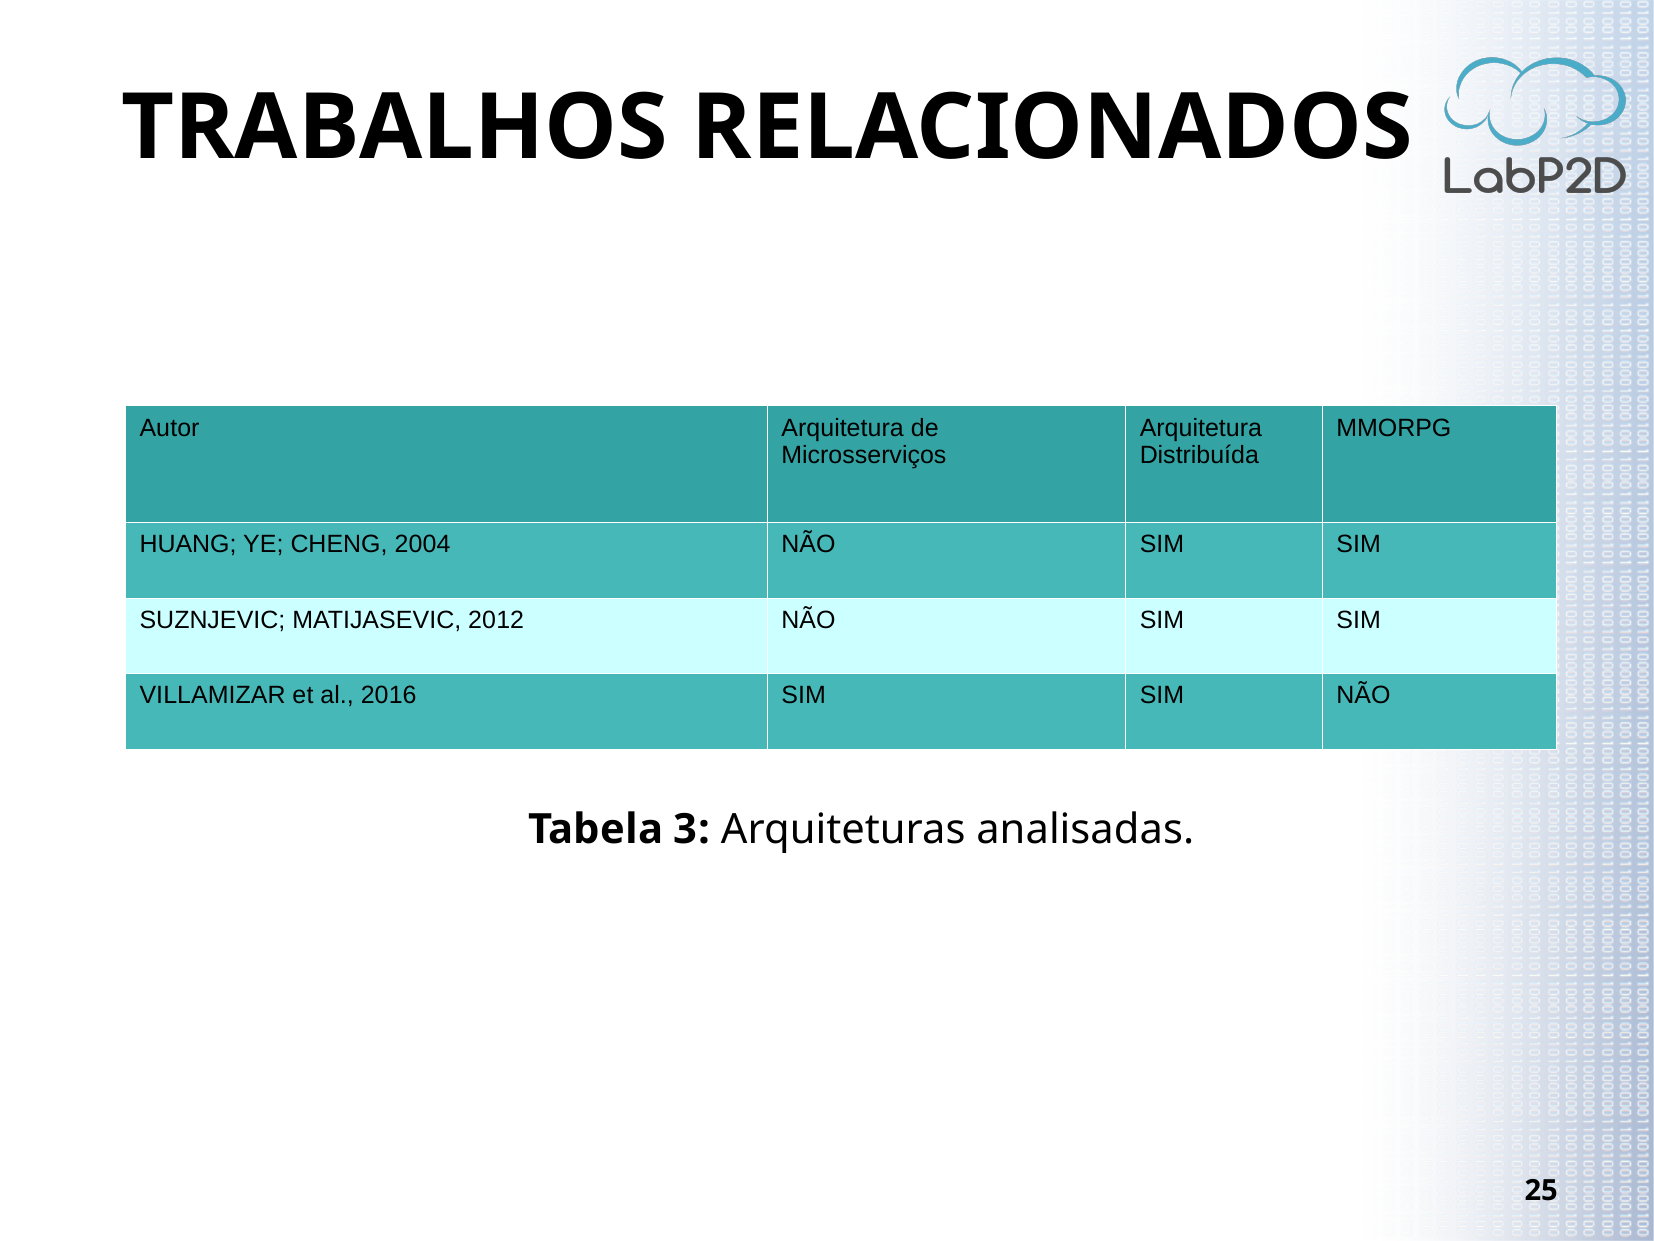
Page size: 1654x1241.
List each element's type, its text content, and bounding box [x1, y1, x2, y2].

table_cell SIM [1126, 599, 1322, 673]
table_cell SIM [768, 674, 1125, 749]
title TRABALHOS RELACIONADOS [82, 0, 1453, 259]
table_header Arquitetura de Microsserviços [768, 406, 1125, 522]
table_cell SIM [1323, 523, 1556, 598]
table_header Autor [126, 406, 767, 522]
table_cell VILLAMIZAR et al., 2016 [126, 674, 767, 749]
table_cell NÃO [1323, 674, 1556, 749]
table_cell SIM [1323, 599, 1556, 673]
table_cell SIM [1126, 523, 1322, 598]
table_cell SIM [1126, 674, 1322, 749]
table_cell NÃO [768, 599, 1125, 673]
text_box Tabela 3: Arquiteturas analisadas. [513, 791, 1141, 938]
table_cell SUZNJEVIC; MATIJASEVIC, 2012 [126, 599, 767, 673]
table_header Arquitetura Distribuída [1126, 406, 1322, 522]
table_header MMORPG [1323, 406, 1556, 522]
table_cell NÃO [768, 523, 1125, 598]
table_cell HUANG; YE; CHENG, 2004 [126, 523, 767, 598]
picture [1360, 1, 1654, 1240]
